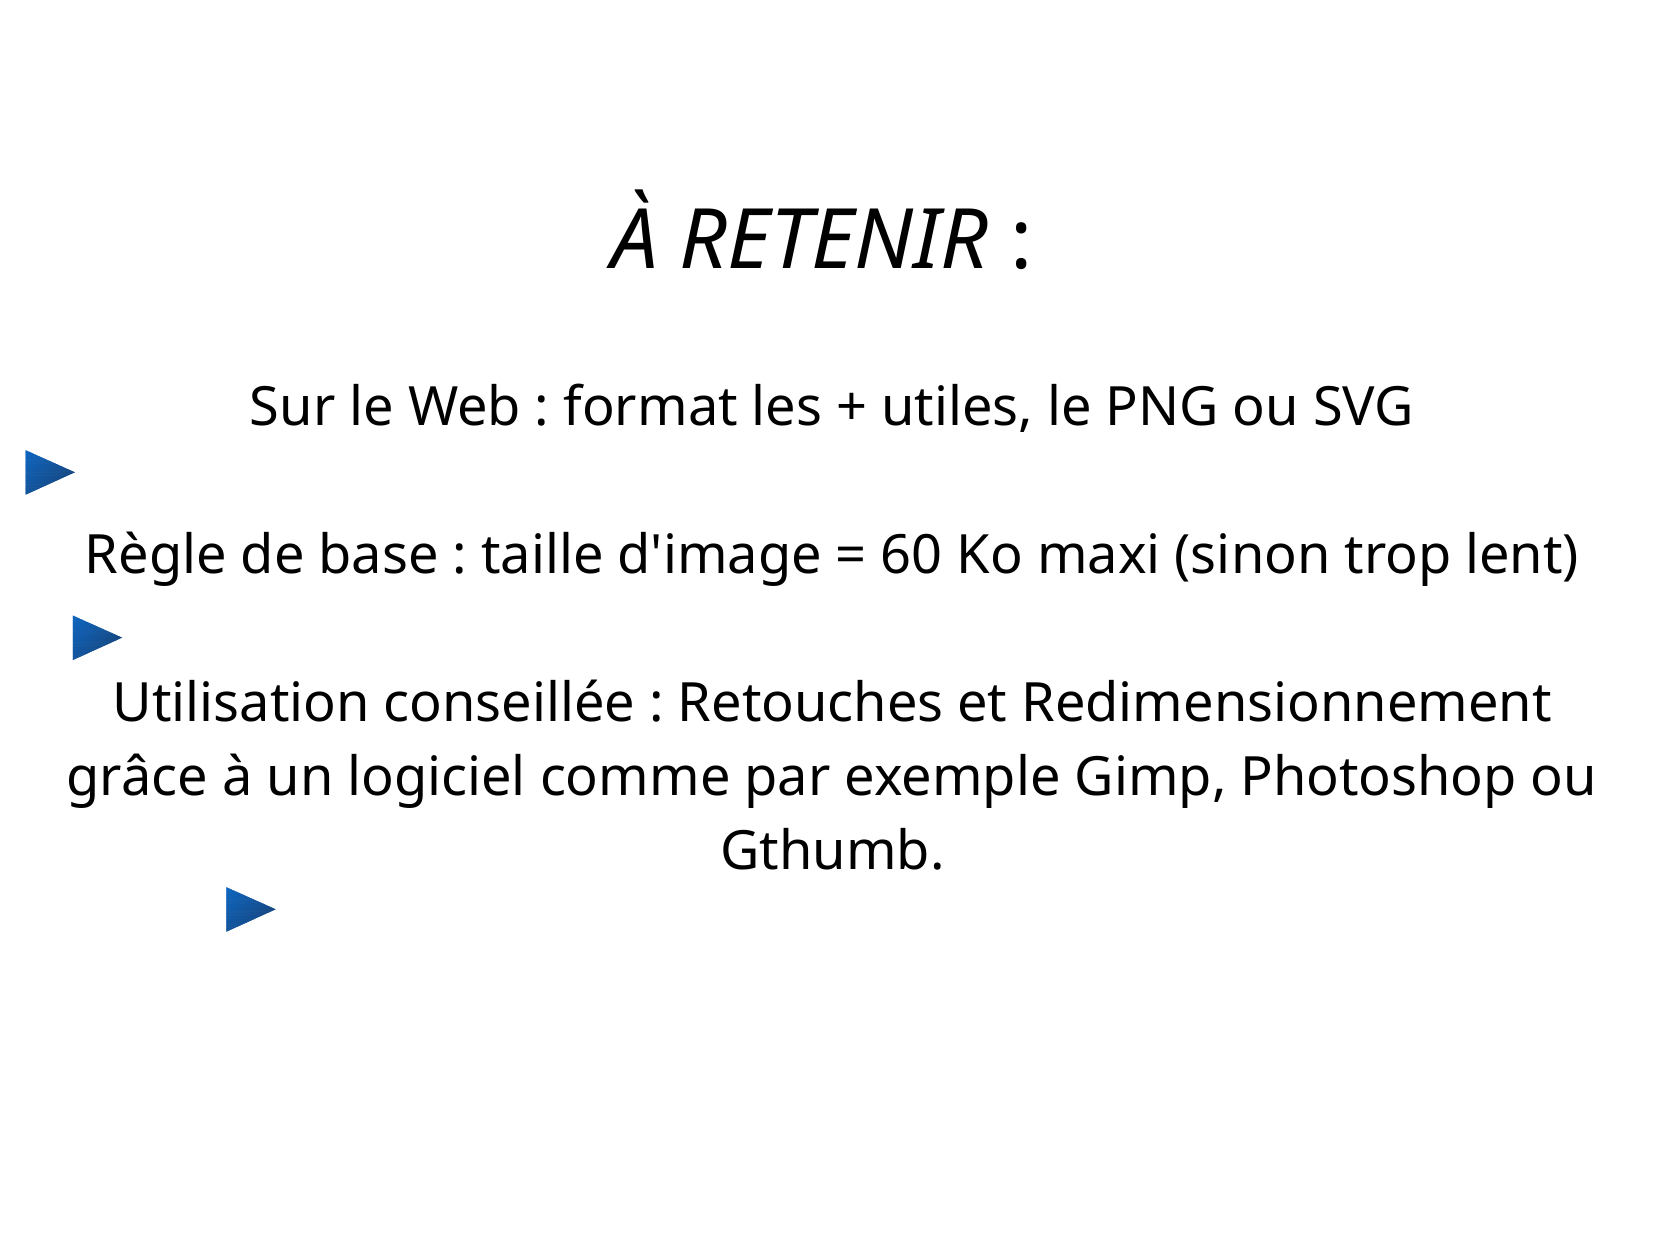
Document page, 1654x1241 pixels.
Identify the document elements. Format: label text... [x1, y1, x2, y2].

picture [70, 614, 125, 662]
text_box À RETENIR : Sur le Web : format les + utiles, le PNG ou SVG Règle de base : taille d'image = 60 Ko maxi (sinon trop lent) Utilisation conseillée : Retouches et Redimensionnement grâce à un logiciel comme par exemple Gimp, Photoshop ou Gthumb. [47, 59, 1619, 1133]
picture [23, 448, 77, 497]
picture [224, 885, 278, 934]
